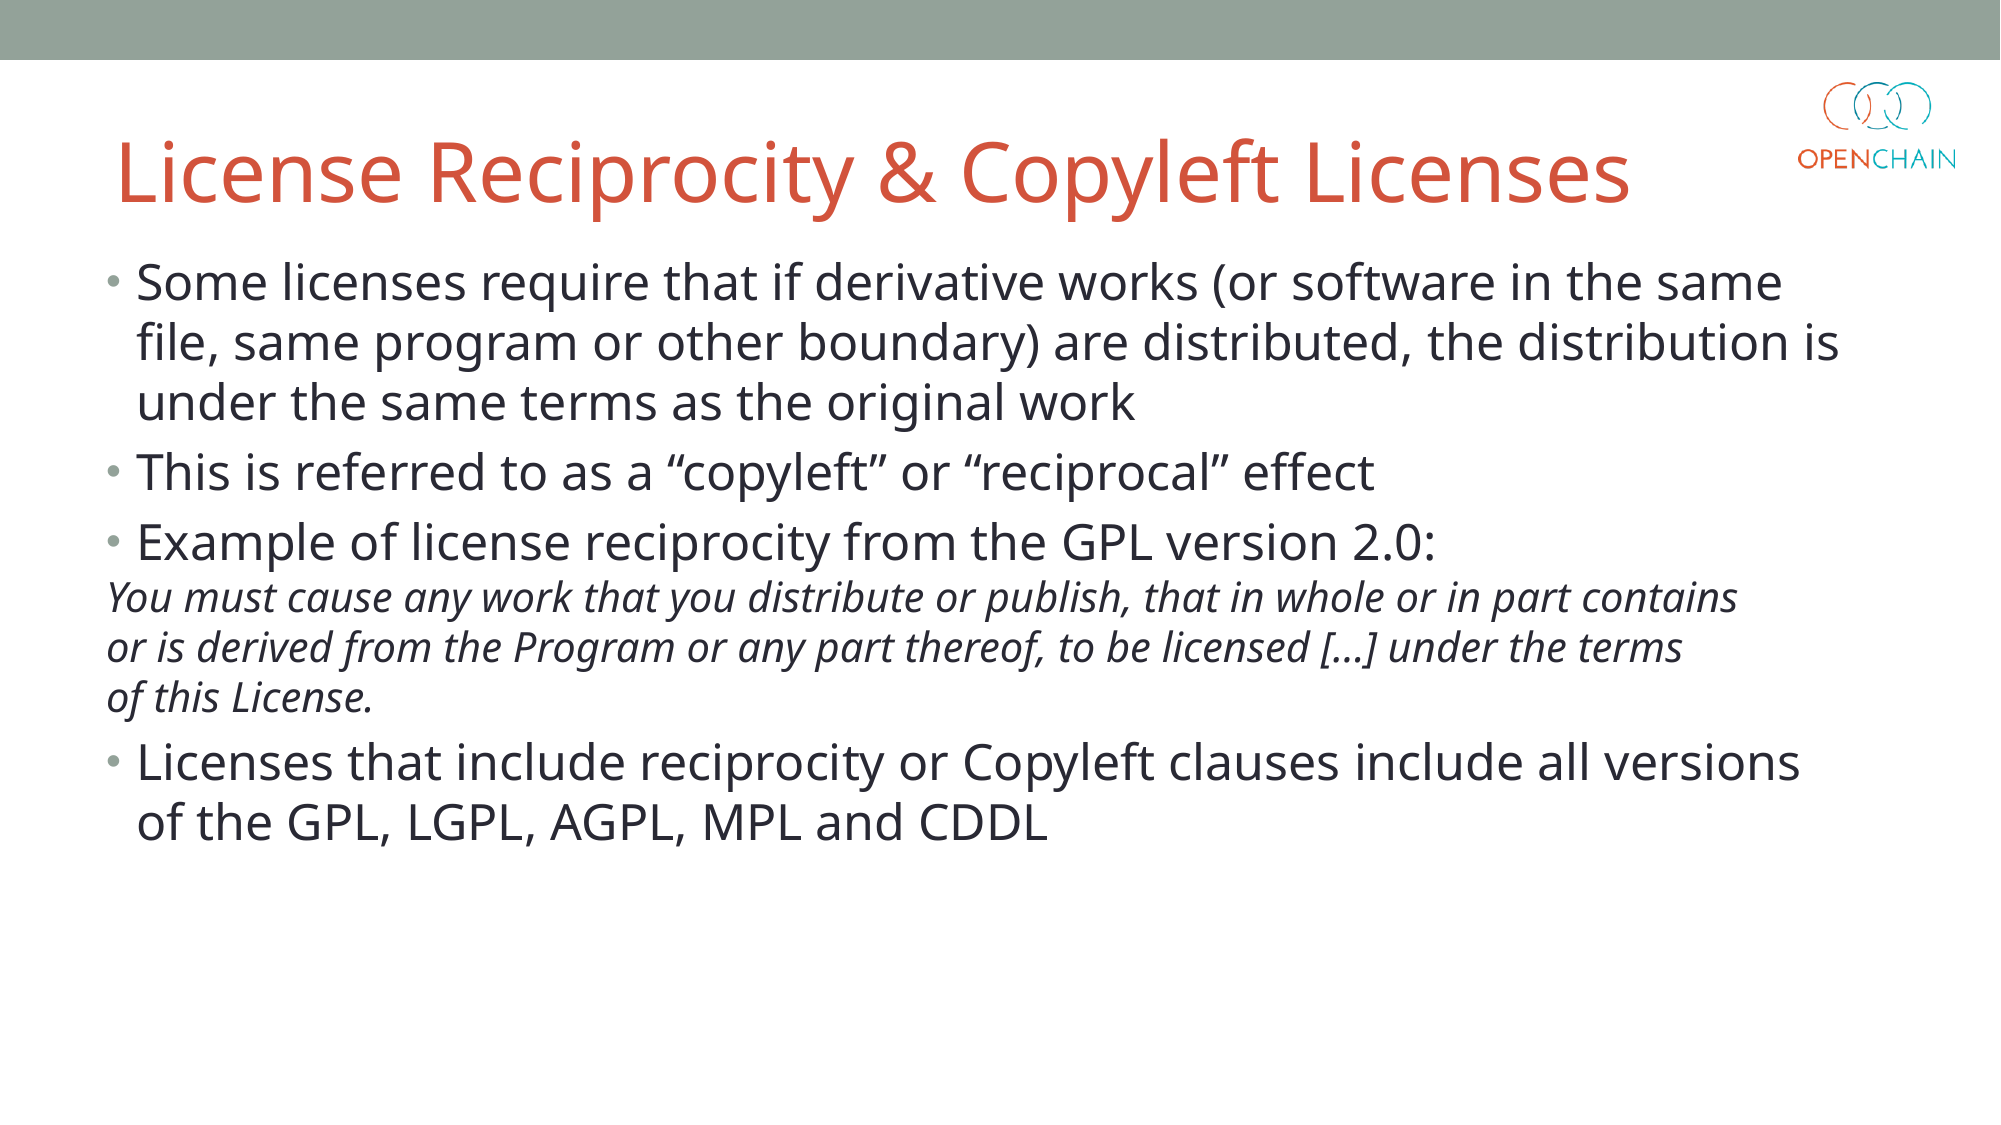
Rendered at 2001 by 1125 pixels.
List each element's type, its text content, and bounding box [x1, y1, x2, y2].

text_box License Reciprocity & Copyleft Licenses [99, 87, 1900, 250]
picture [1798, 82, 1955, 169]
text_box Some licenses require that if derivative works (or software in the same file, same program or other boundary) are distributed, the distribution is under the same terms as the original work This is referred to as a “copyleft” or “reciprocal” effect Example of license reciprocity from the GPL version 2.0: You must cause any work that you distribute or publish, that in whole or in part contains or is derived from the Program or any part thereof, to be licensed […] under the terms of this License. Licenses that include reciprocity or Copyleft clauses include all versions of the GPL, LGPL, AGPL, MPL and CDDL [91, 243, 1863, 1093]
